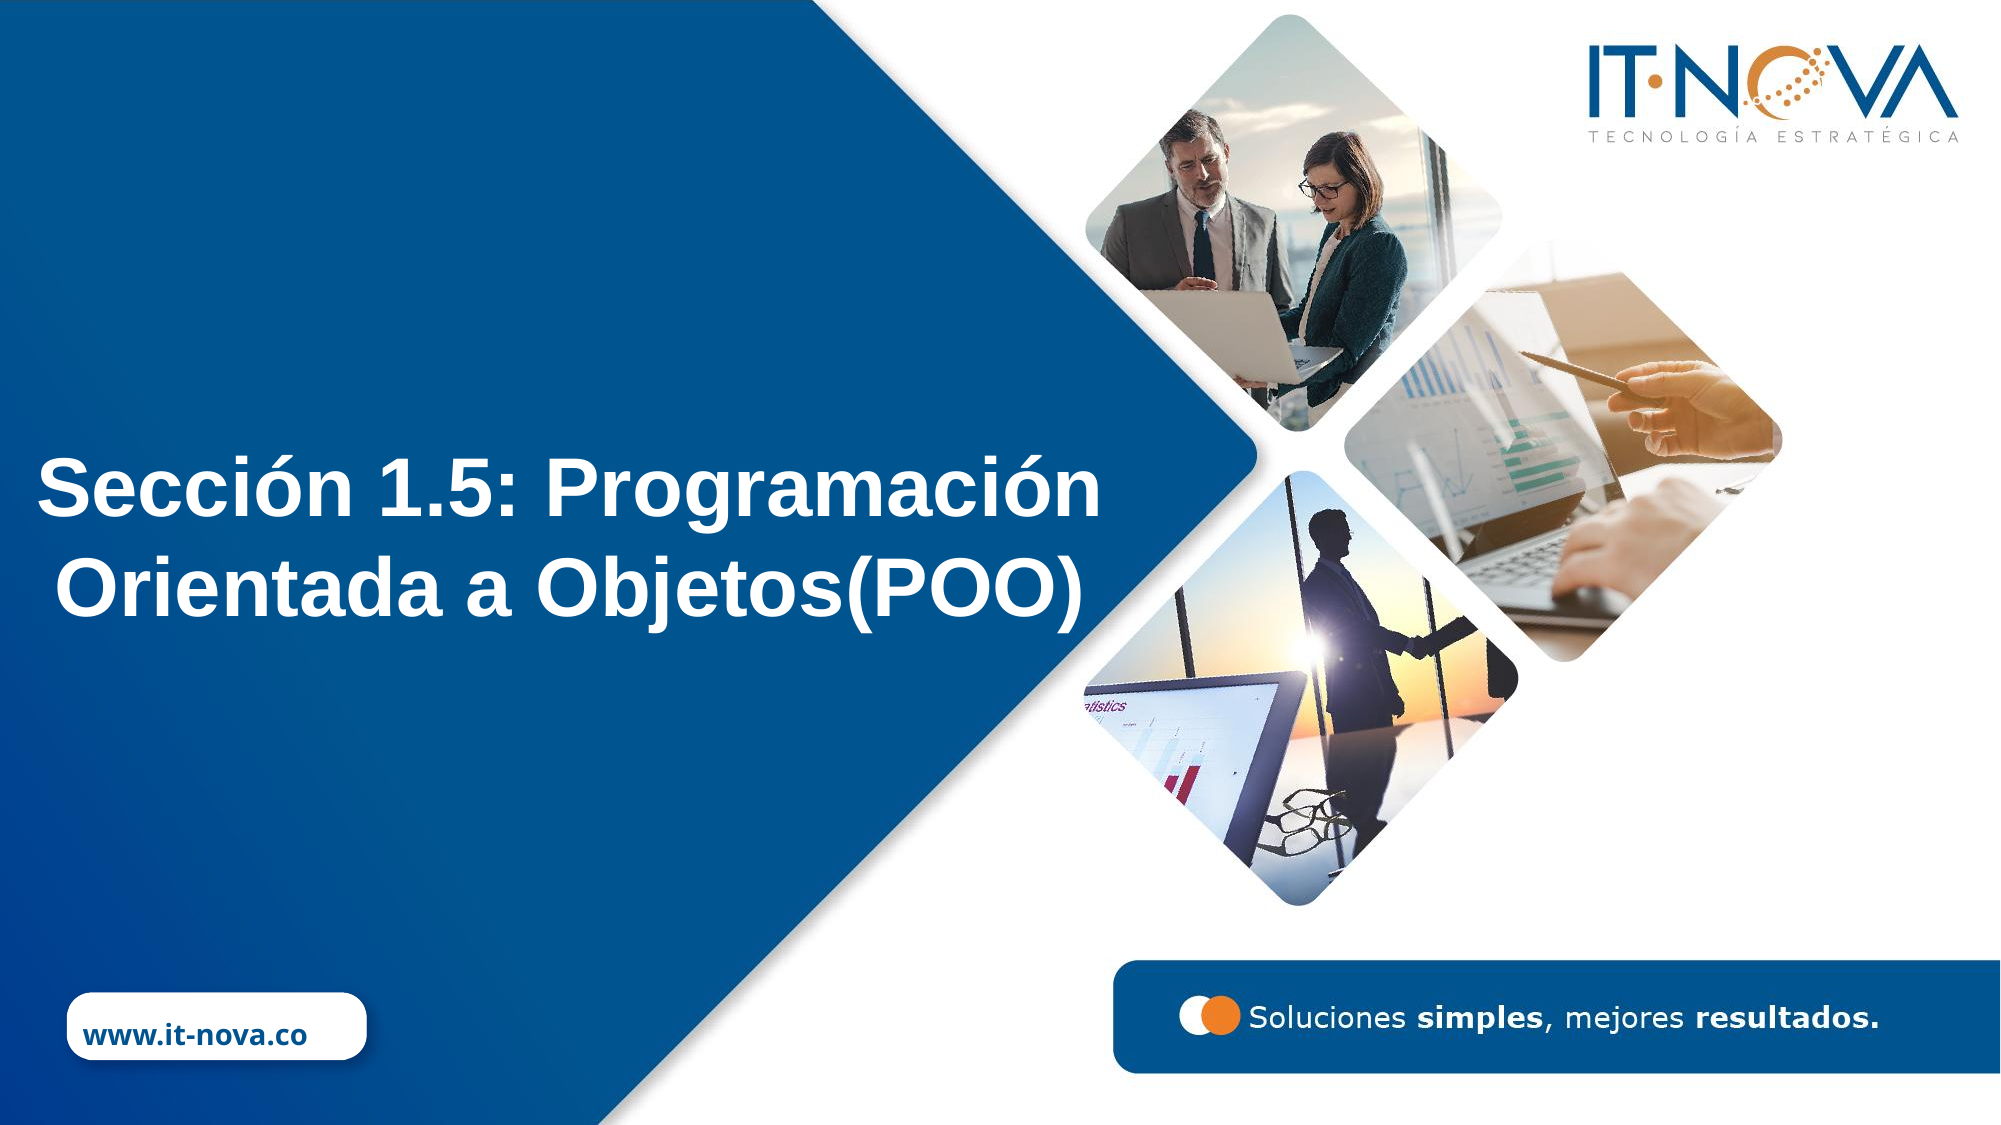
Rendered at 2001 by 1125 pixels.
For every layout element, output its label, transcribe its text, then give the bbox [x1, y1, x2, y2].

text_box Sección 1.5: Programación Orientada a Objetos(POO) [0, 426, 1142, 644]
text_box www.it-nova.co [67, 1008, 371, 1060]
picture [25, 955, 414, 1112]
